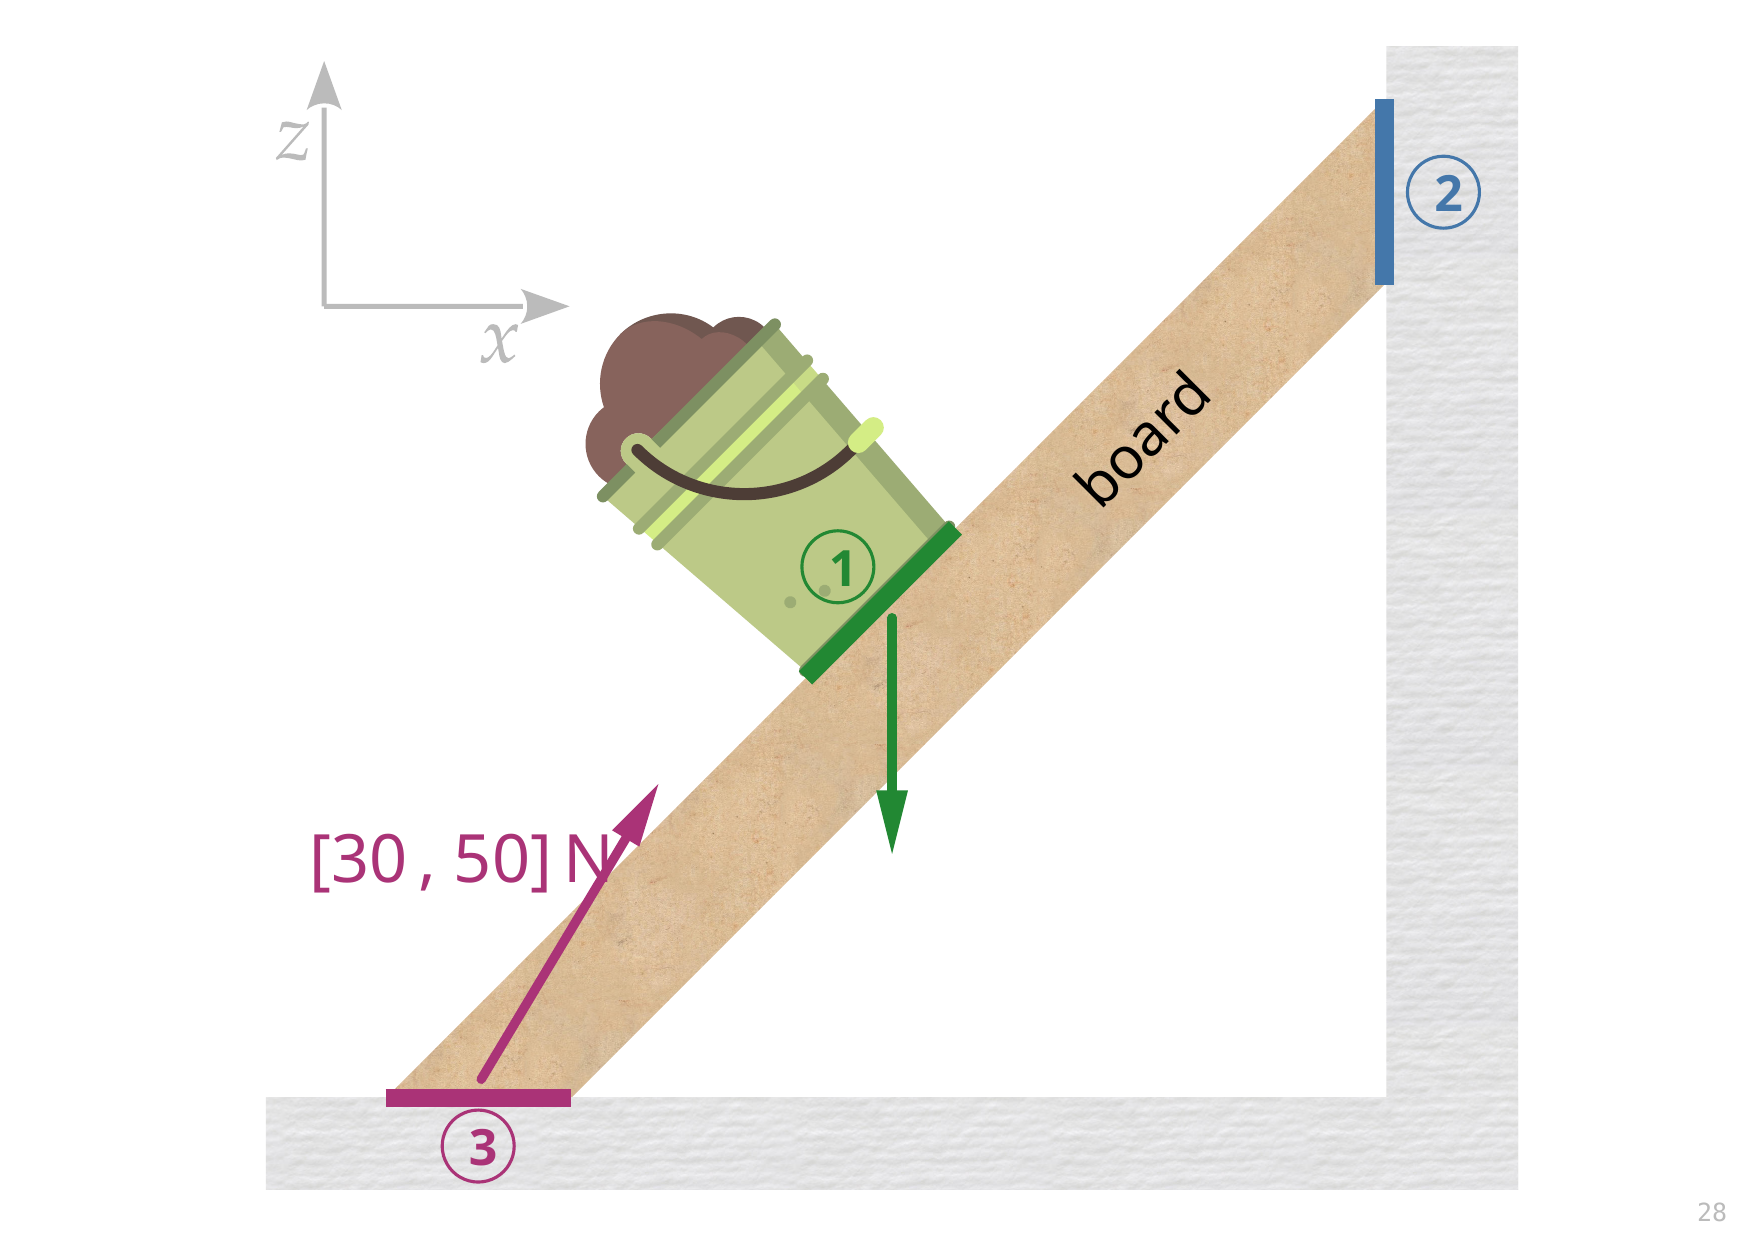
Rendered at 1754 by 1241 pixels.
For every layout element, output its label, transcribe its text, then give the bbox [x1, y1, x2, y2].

text_box [265, 46, 1519, 1190]
text_box [306, 61, 342, 111]
text_box [30 , 50] N [294, 804, 609, 886]
text_box 1 [801, 530, 874, 603]
text_box board [1050, 347, 1233, 530]
text_box [480, 324, 519, 364]
text_box 3 [442, 1110, 515, 1183]
text_box [520, 288, 570, 324]
picture [484, 204, 1015, 736]
text_box 2 [1407, 156, 1480, 229]
text_box [321, 107, 523, 309]
text_box [275, 121, 309, 161]
